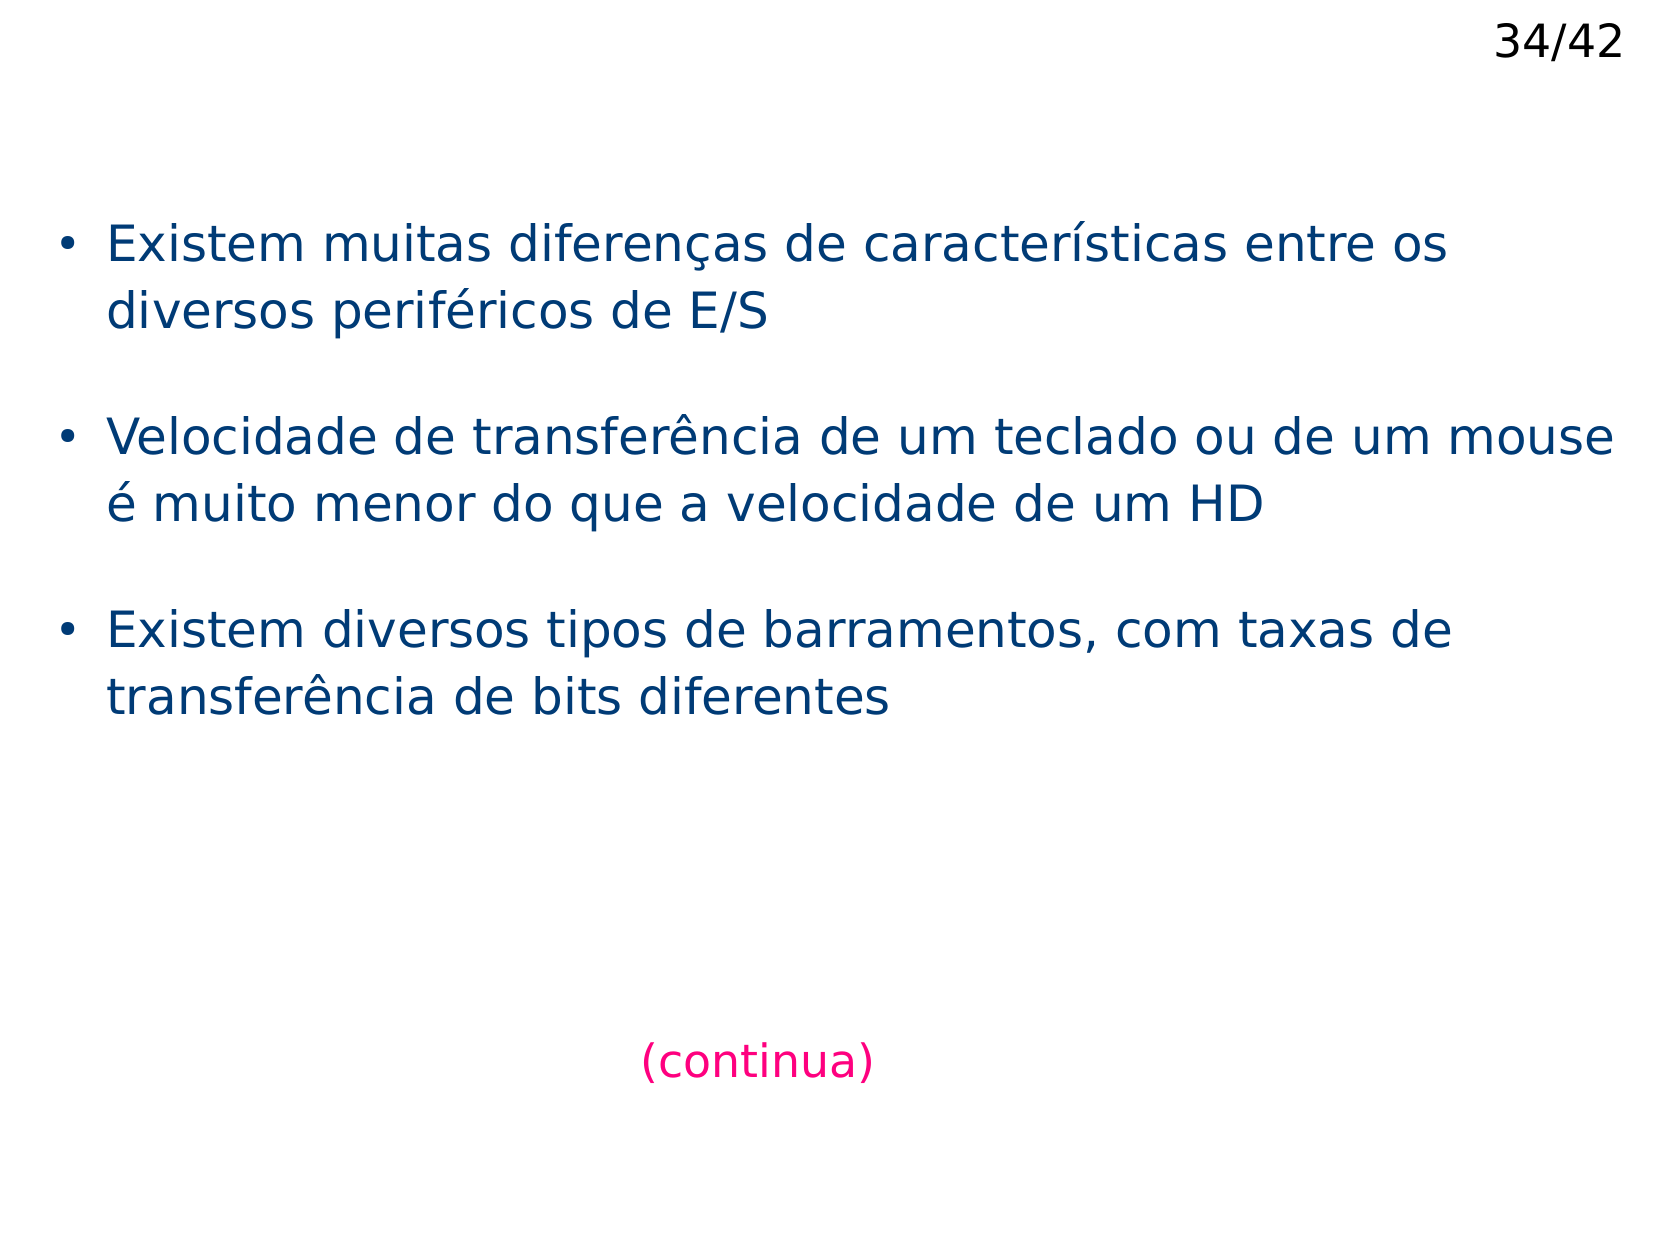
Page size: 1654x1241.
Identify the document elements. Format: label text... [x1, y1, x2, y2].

text_box (continua) [625, 1027, 891, 1096]
list Existem muitas diferenças de características entre os diversos periféricos de E/S Velocidade de transferência de um teclado ou de um mouse é muito menor do que a velocidade de um HD Existem diversos tipos de barramentos, com taxas de transferência de bits diferentes [59, 206, 1625, 1211]
